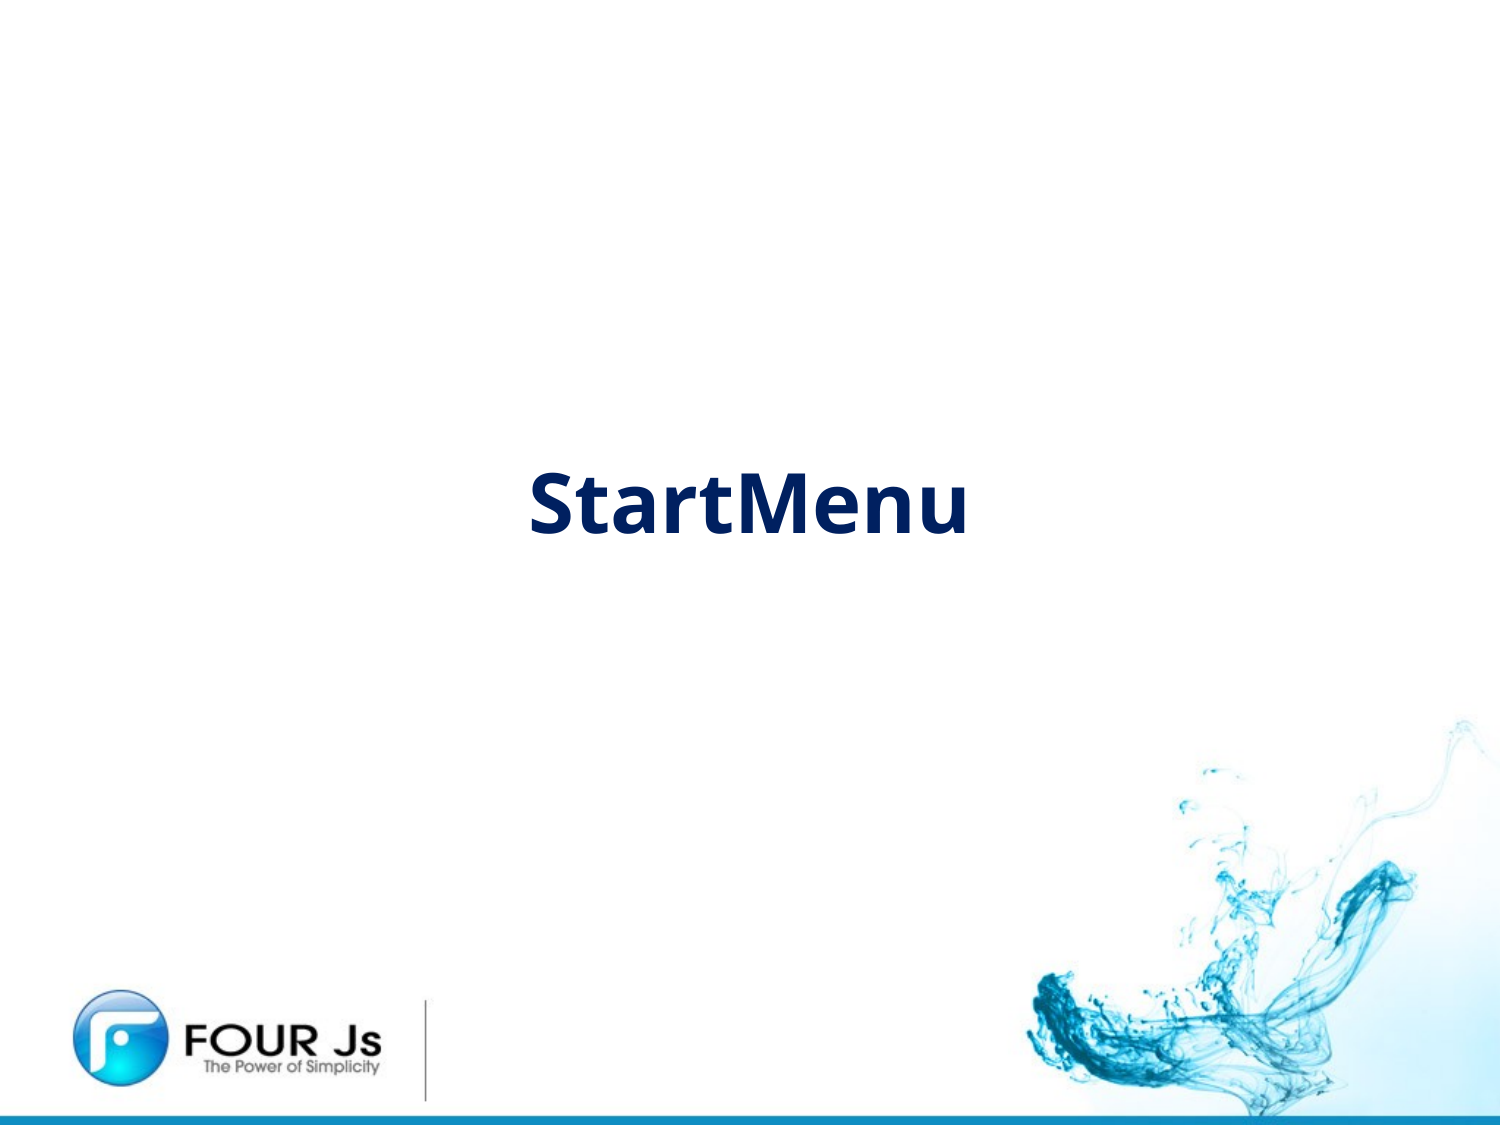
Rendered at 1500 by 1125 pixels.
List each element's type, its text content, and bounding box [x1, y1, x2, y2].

picture [0, 0, 1500, 1122]
title StartMenu [112, 337, 1388, 663]
